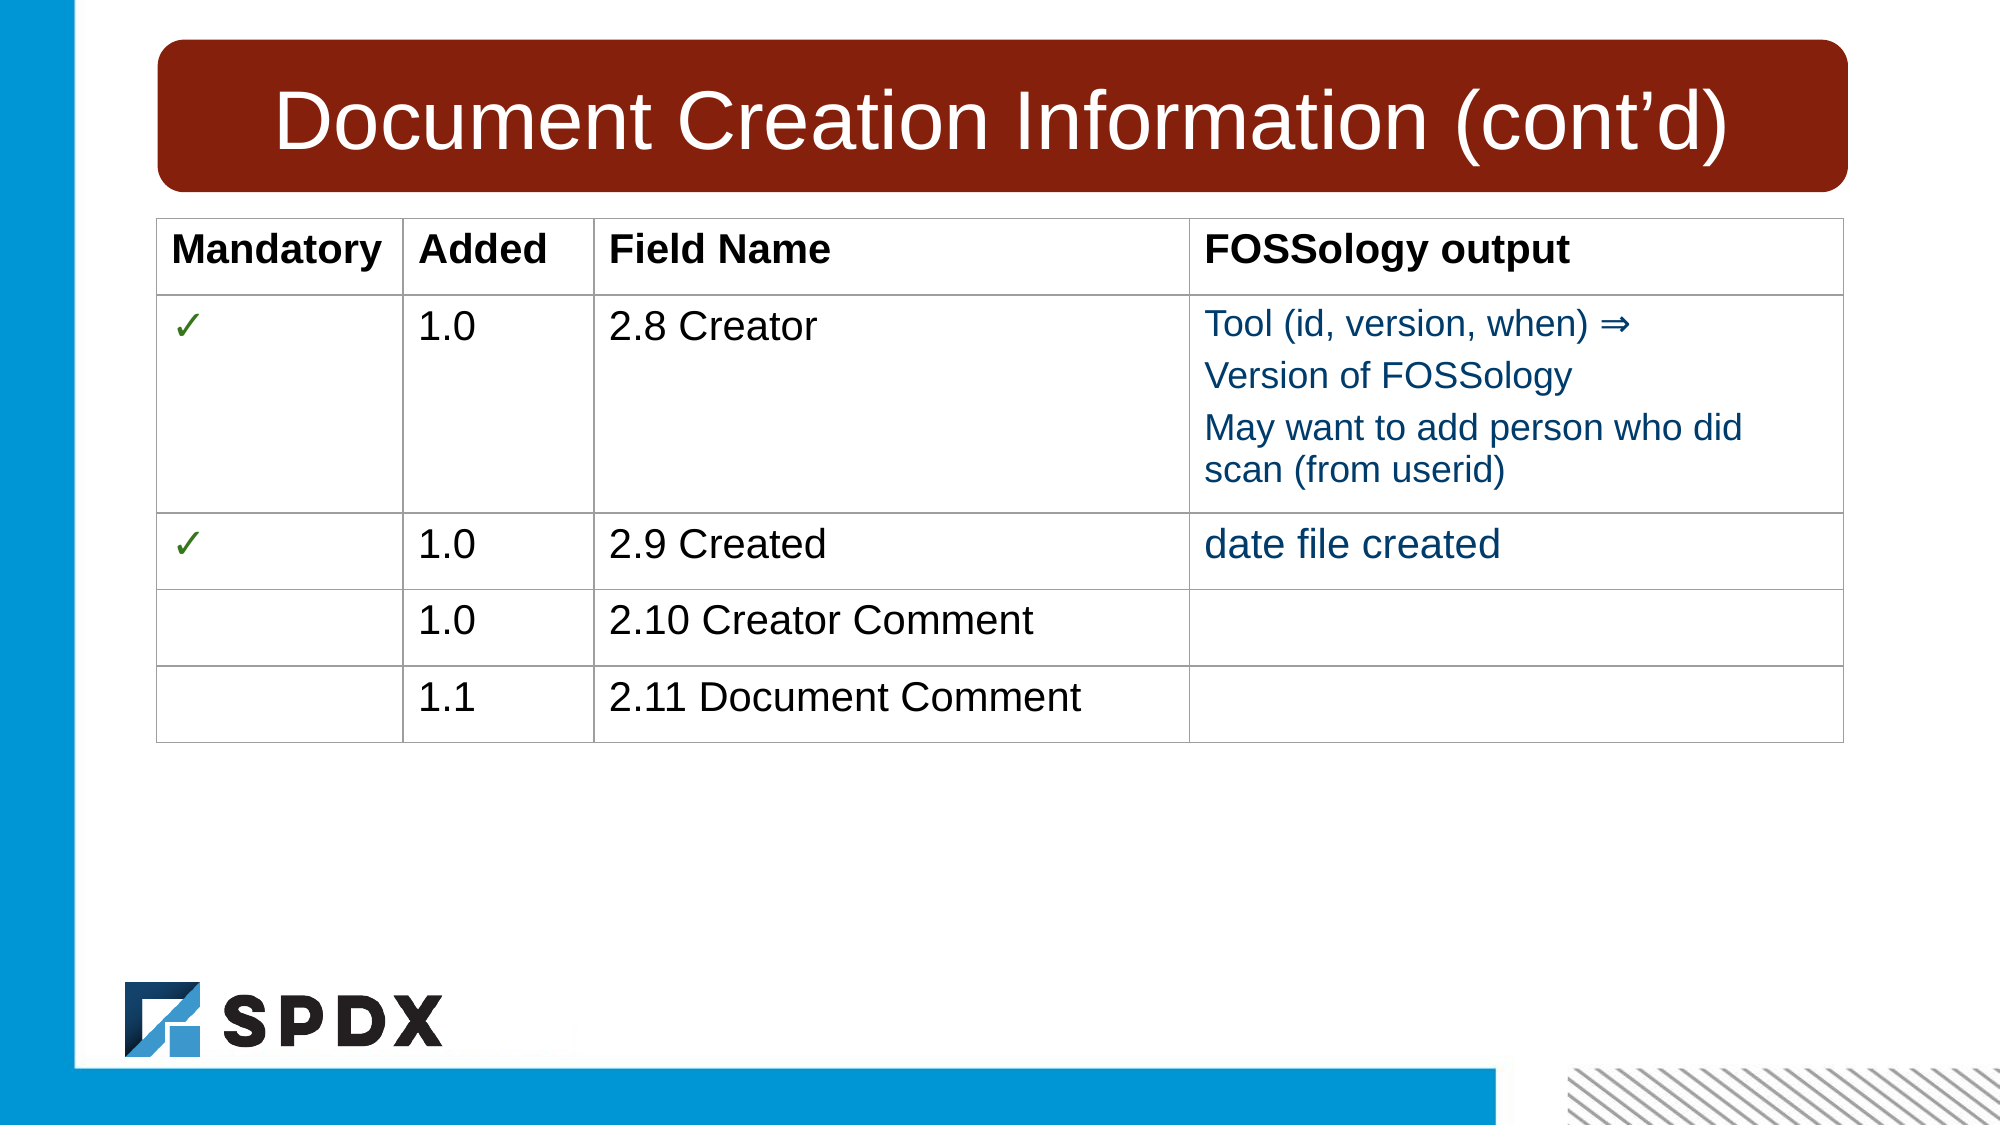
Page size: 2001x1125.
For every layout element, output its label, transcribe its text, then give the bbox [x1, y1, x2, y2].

table_cell ✓ [157, 514, 402, 589]
table_cell 1.0 [404, 590, 593, 665]
table_cell 2.10 Creator Comment [595, 590, 1189, 665]
table_cell 2.9 Created [595, 514, 1189, 589]
table_cell 2.8 Creator [595, 296, 1189, 512]
table_header Added [404, 219, 593, 294]
text_box Document Creation Information (cont’d) [159, 41, 1847, 191]
table_cell [157, 667, 402, 742]
table_cell [1190, 667, 1843, 742]
table_cell 1.1 [404, 667, 593, 742]
table_header Field Name [595, 219, 1189, 294]
table_header Mandatory [157, 219, 402, 294]
table_header FOSSology output [1190, 219, 1843, 294]
table_cell ✓ [157, 296, 402, 512]
table_cell 1.0 [404, 514, 593, 589]
table_cell [157, 590, 402, 665]
table_cell 2.11 Document Comment [595, 667, 1189, 742]
table_cell [1190, 590, 1843, 665]
picture [74, 0, 2000, 1125]
table_cell Tool (id, version, when) ⇒ Version of FOSSology May want to add person who did scan (from userid) [1190, 296, 1843, 512]
table_cell 1.0 [404, 296, 593, 512]
table_cell date file created [1190, 514, 1843, 589]
